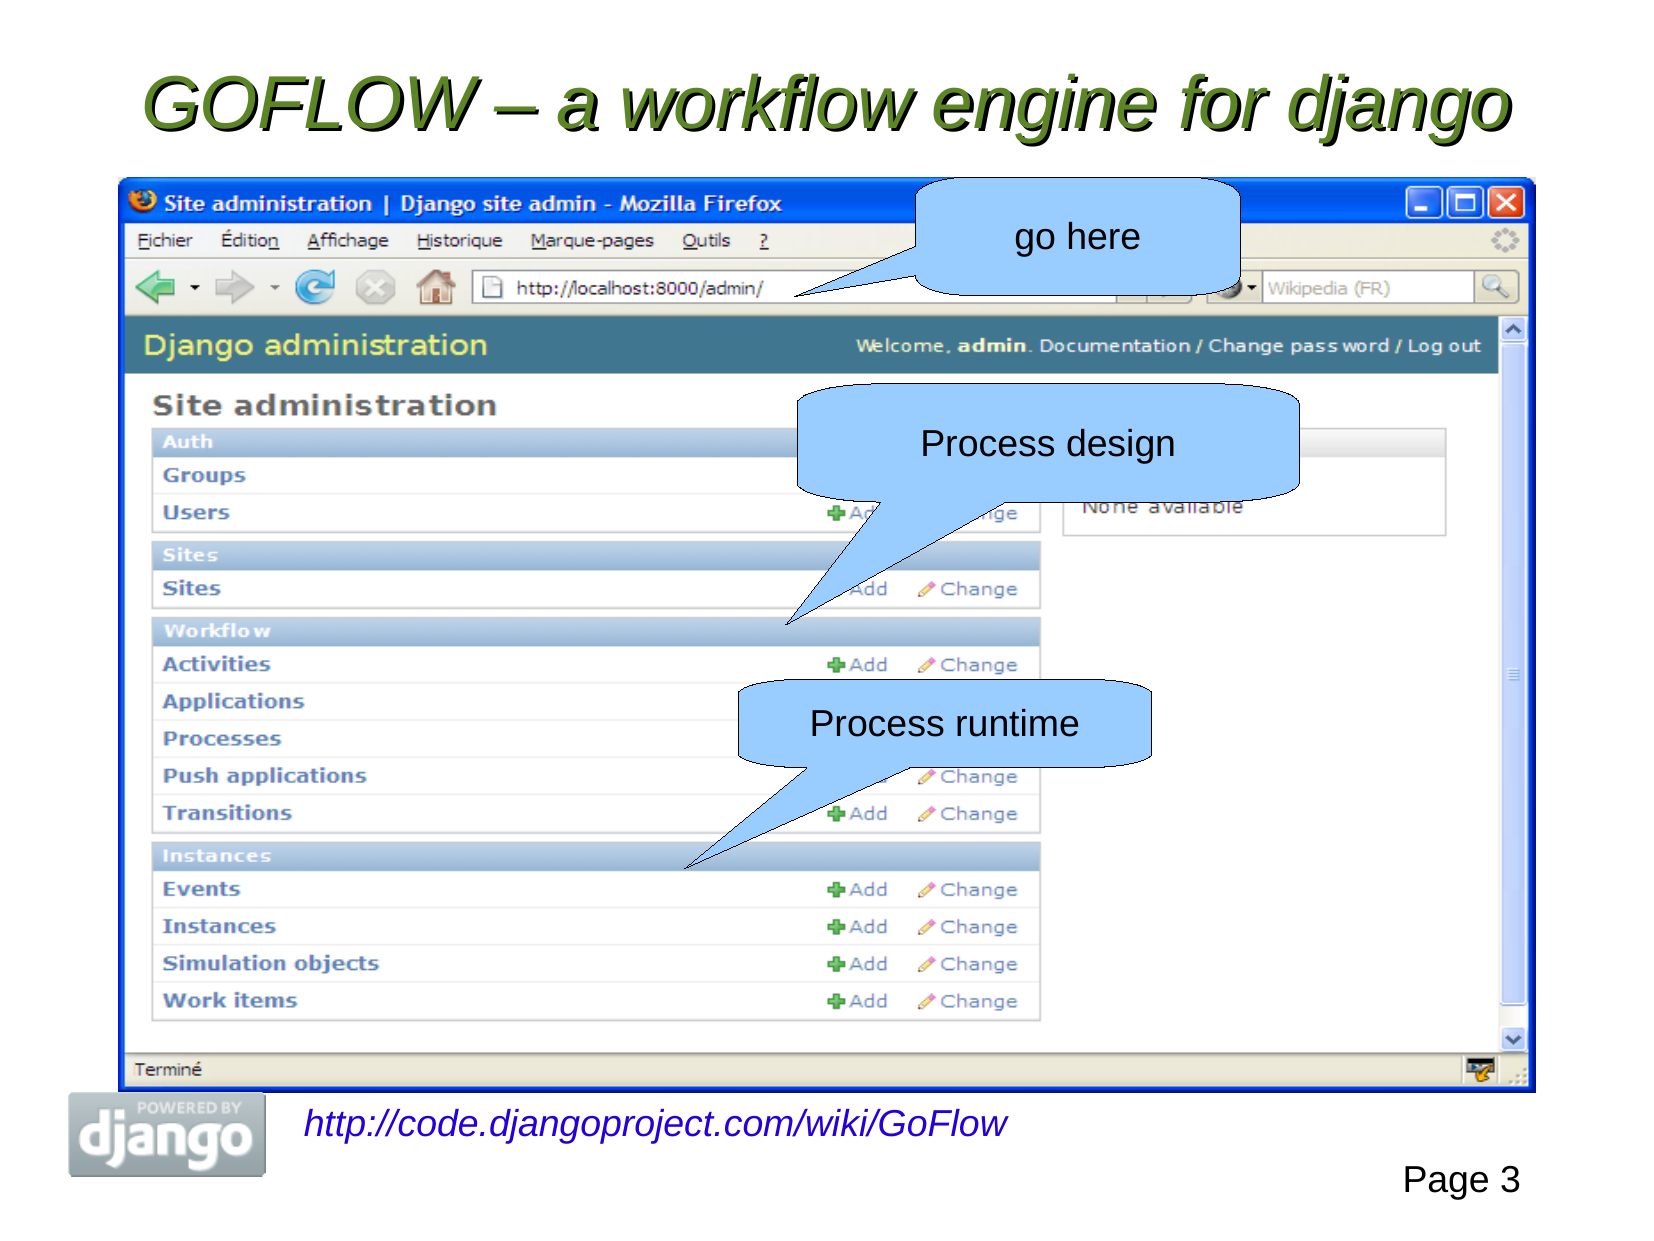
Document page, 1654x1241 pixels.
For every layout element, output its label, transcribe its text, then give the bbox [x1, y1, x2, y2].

text_box go here [794, 177, 1241, 297]
text_box Process design [785, 383, 1300, 625]
text_box Process runtime [684, 679, 1152, 869]
title GOFLOW – a workflow engine for django [82, 56, 1571, 148]
picture [68, 177, 1536, 1177]
text_box Page <numéro> [1387, 1151, 1654, 1223]
text_box http://code.djangoproject.com/wiki/GoFlow [288, 1094, 1023, 1152]
